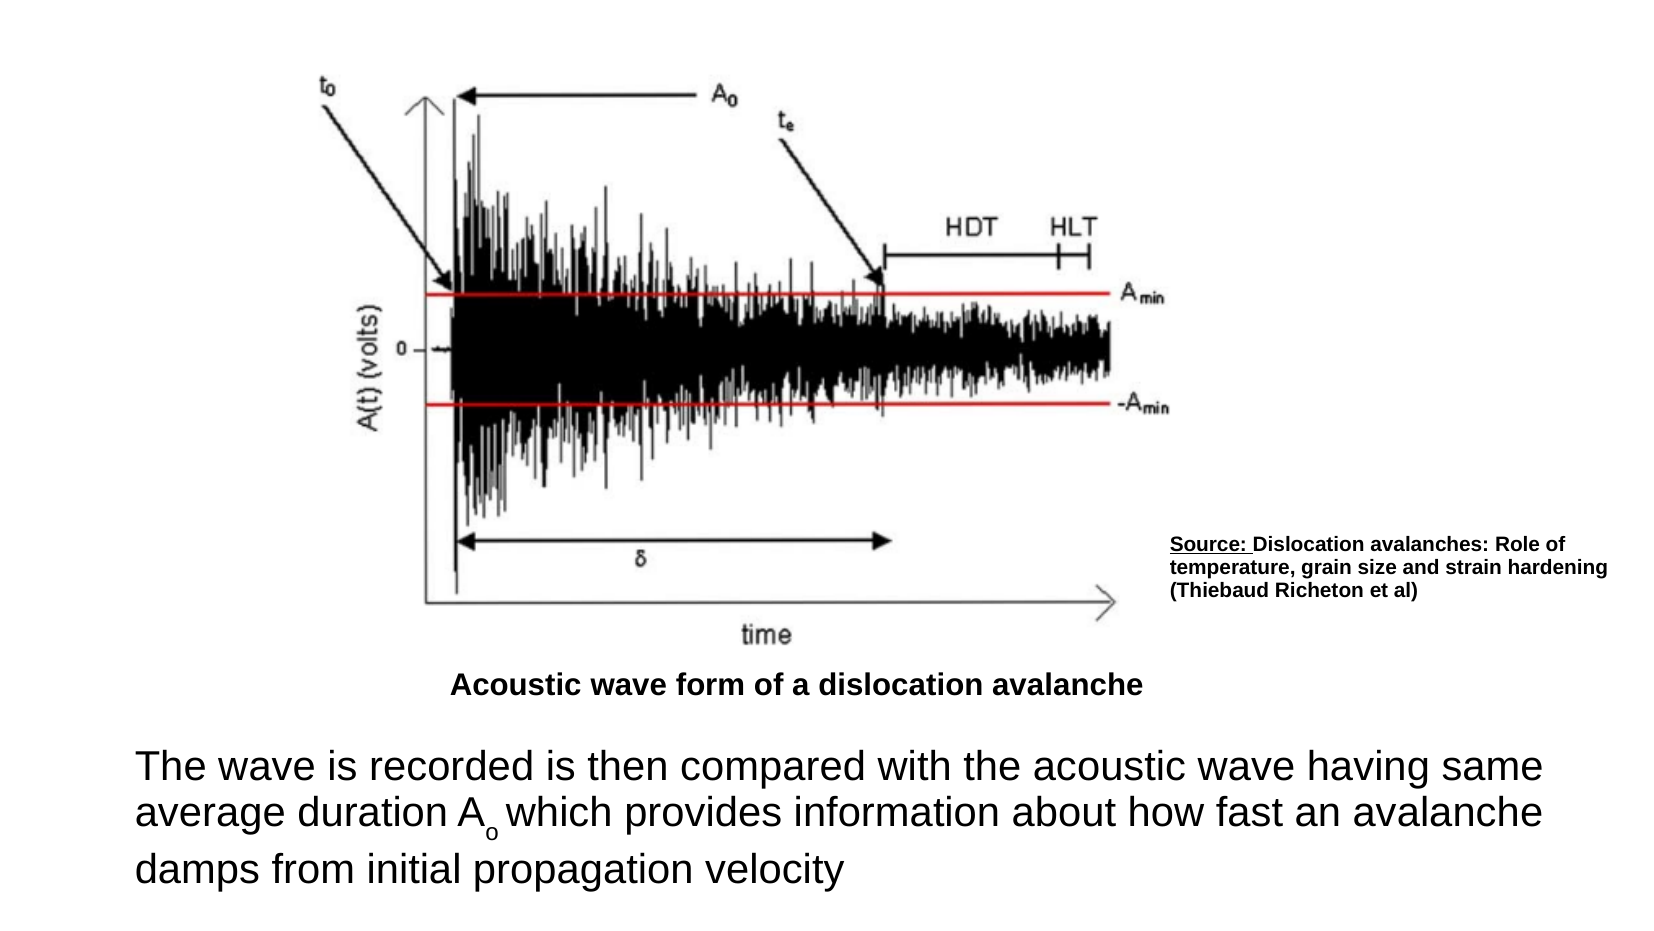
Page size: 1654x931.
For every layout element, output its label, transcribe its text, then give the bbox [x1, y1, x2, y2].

text_box The wave is recorded is then compared with the acoustic wave having same average duration Ao which provides information about how fast an avalanche damps from initial propagation velocity [120, 735, 1606, 910]
text_box Source: Dislocation avalanches: Role of temperature, grain size and strain hardening (Thiebaud Richeton et al) [1155, 525, 1651, 633]
text_box Acoustic wave form of a dislocation avalanche [435, 660, 1186, 710]
picture [300, 29, 1201, 661]
